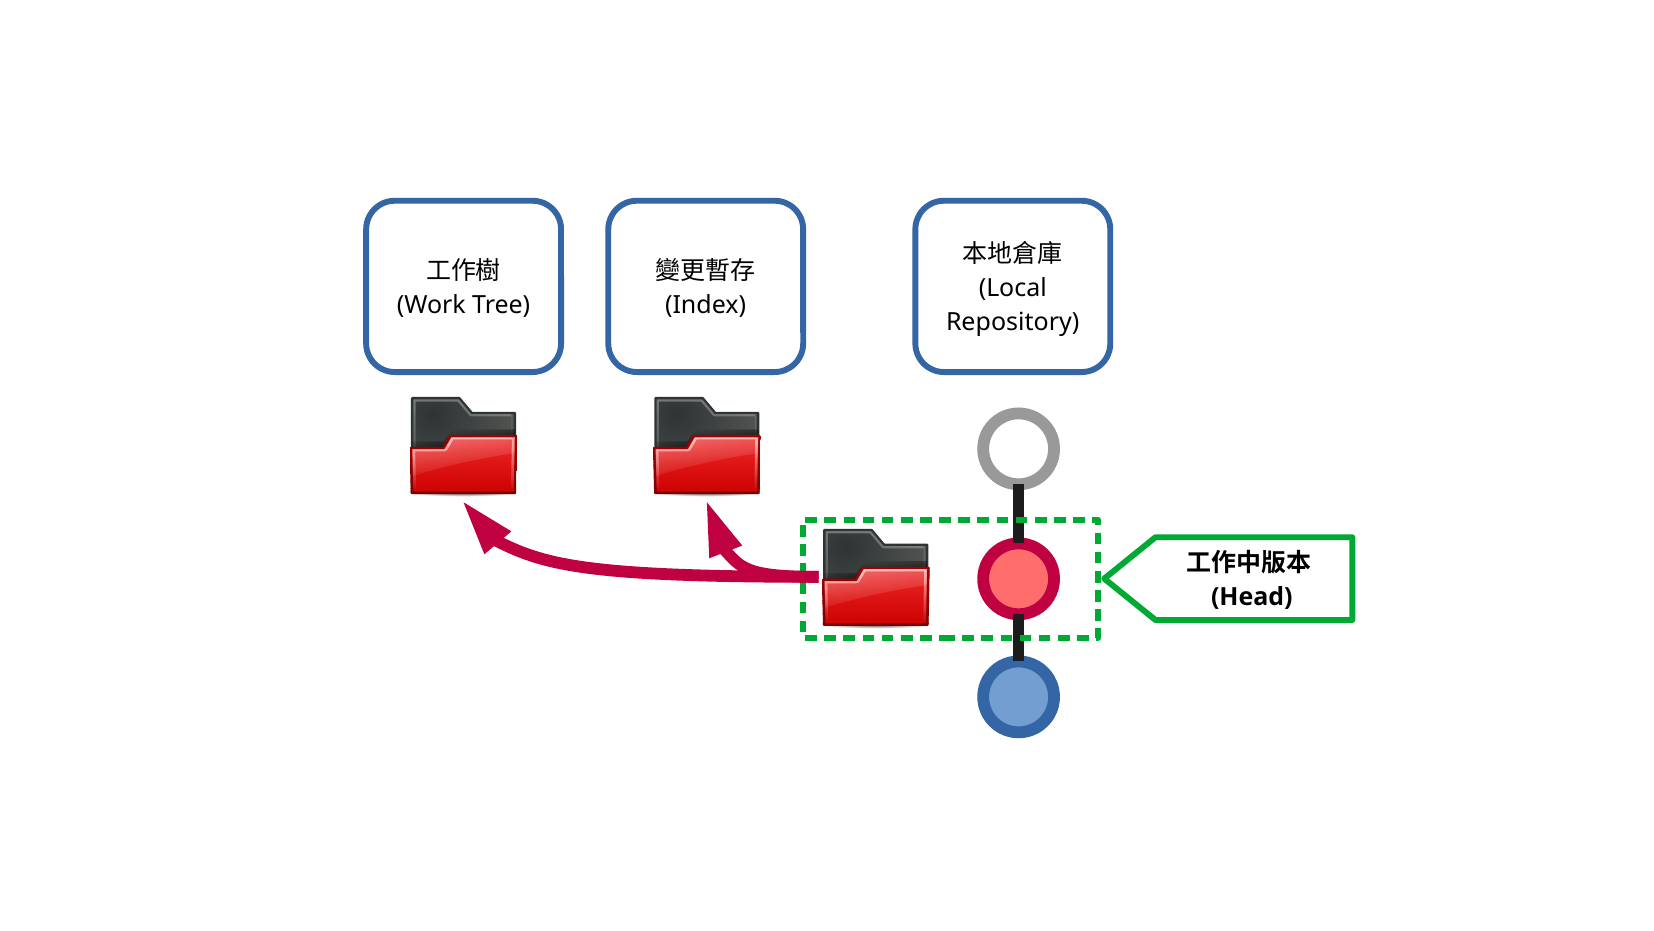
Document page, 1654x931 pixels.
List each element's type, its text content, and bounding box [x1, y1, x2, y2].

text_box [983, 661, 1055, 733]
picture [649, 387, 765, 503]
text_box 變更暫存 (Index) [608, 200, 804, 373]
text_box 工作樹 (Work Tree) [366, 200, 562, 373]
text_box [983, 413, 1055, 484]
picture [406, 387, 521, 503]
text_box 工作中版本 (Head) [1169, 537, 1335, 620]
text_box 本地倉庫 (Local Repository) [915, 200, 1111, 373]
text_box [983, 543, 1055, 614]
picture [818, 519, 934, 635]
